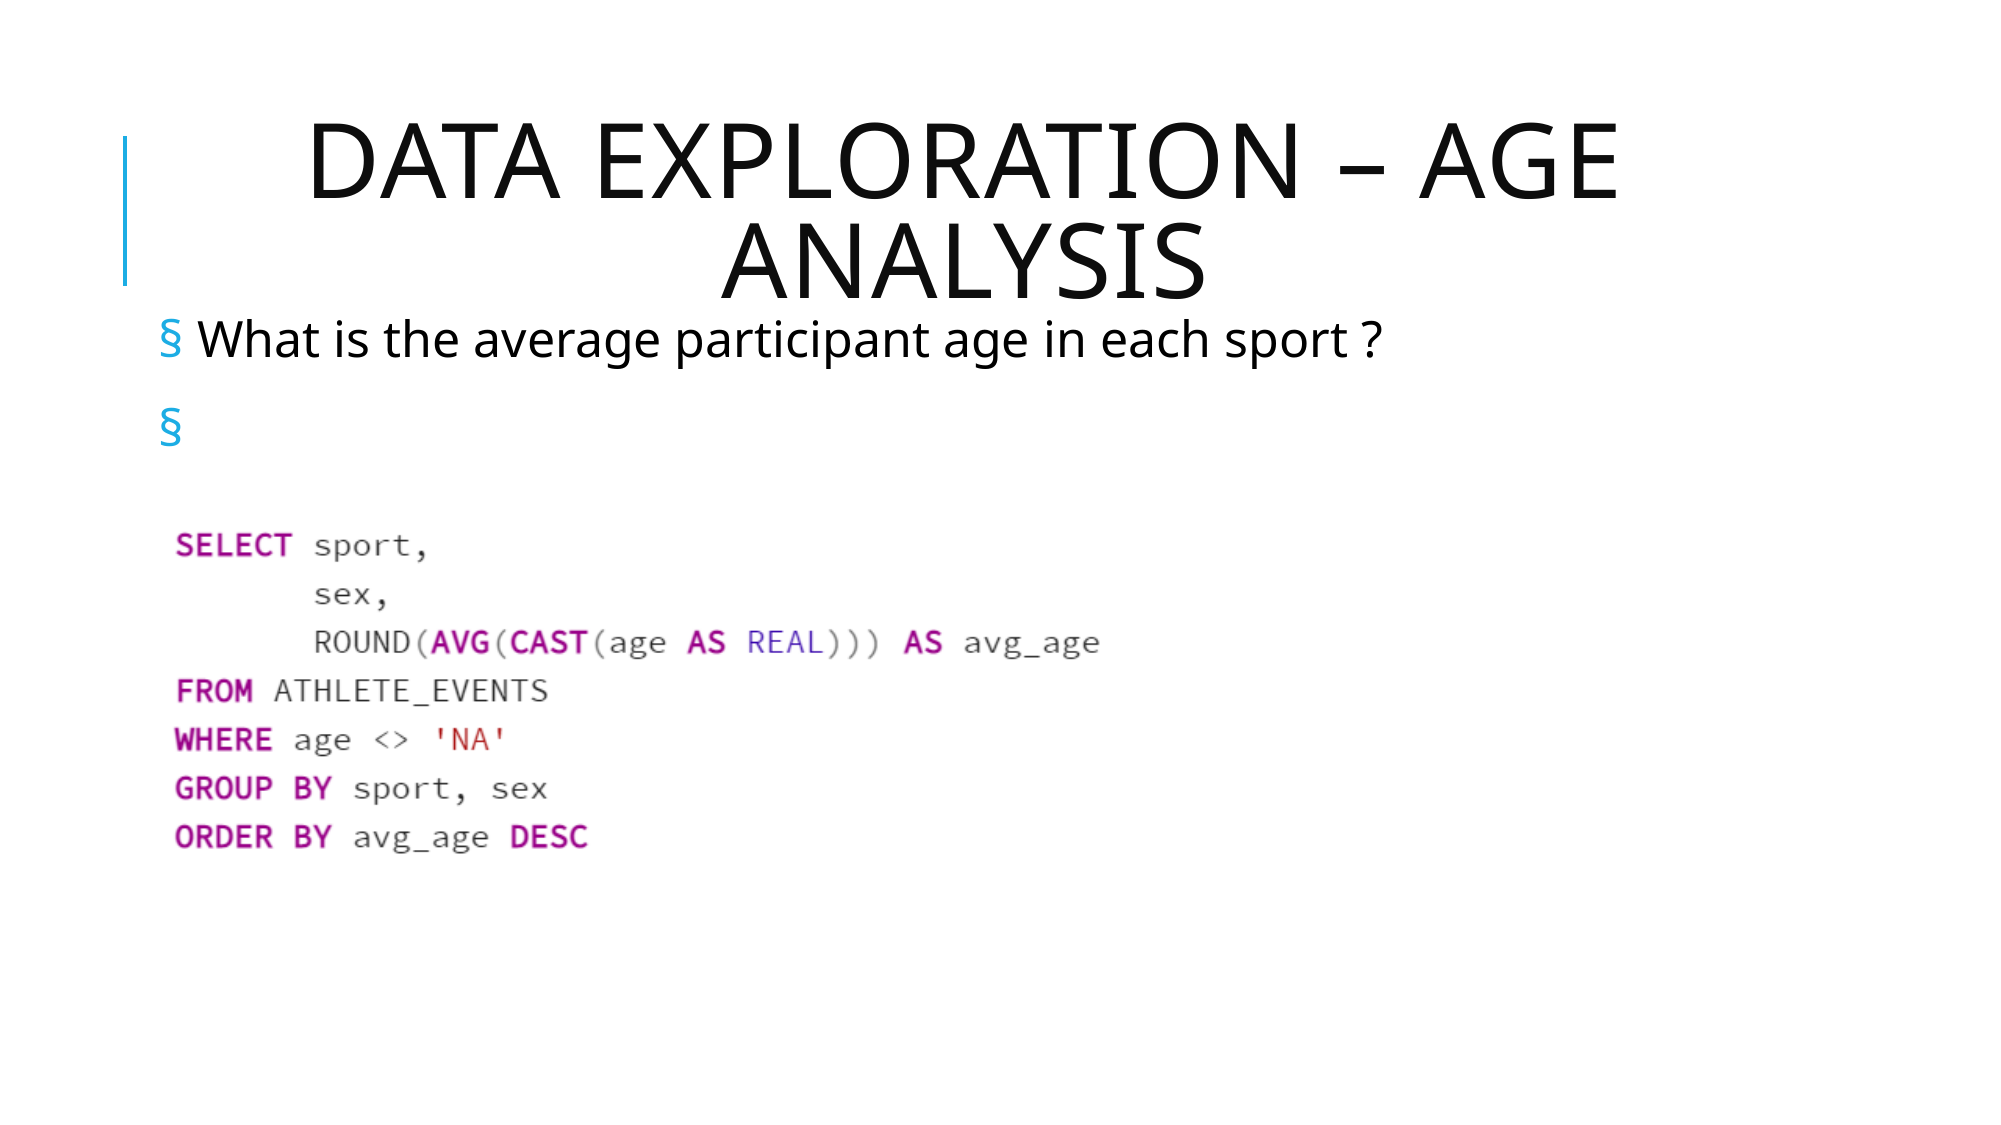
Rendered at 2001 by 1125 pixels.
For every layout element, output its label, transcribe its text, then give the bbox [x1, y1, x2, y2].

text_box What is the average participant age in each sport ? [150, 306, 1746, 464]
picture [168, 526, 1109, 860]
title Data exploration – Age analysis [168, 96, 1763, 343]
